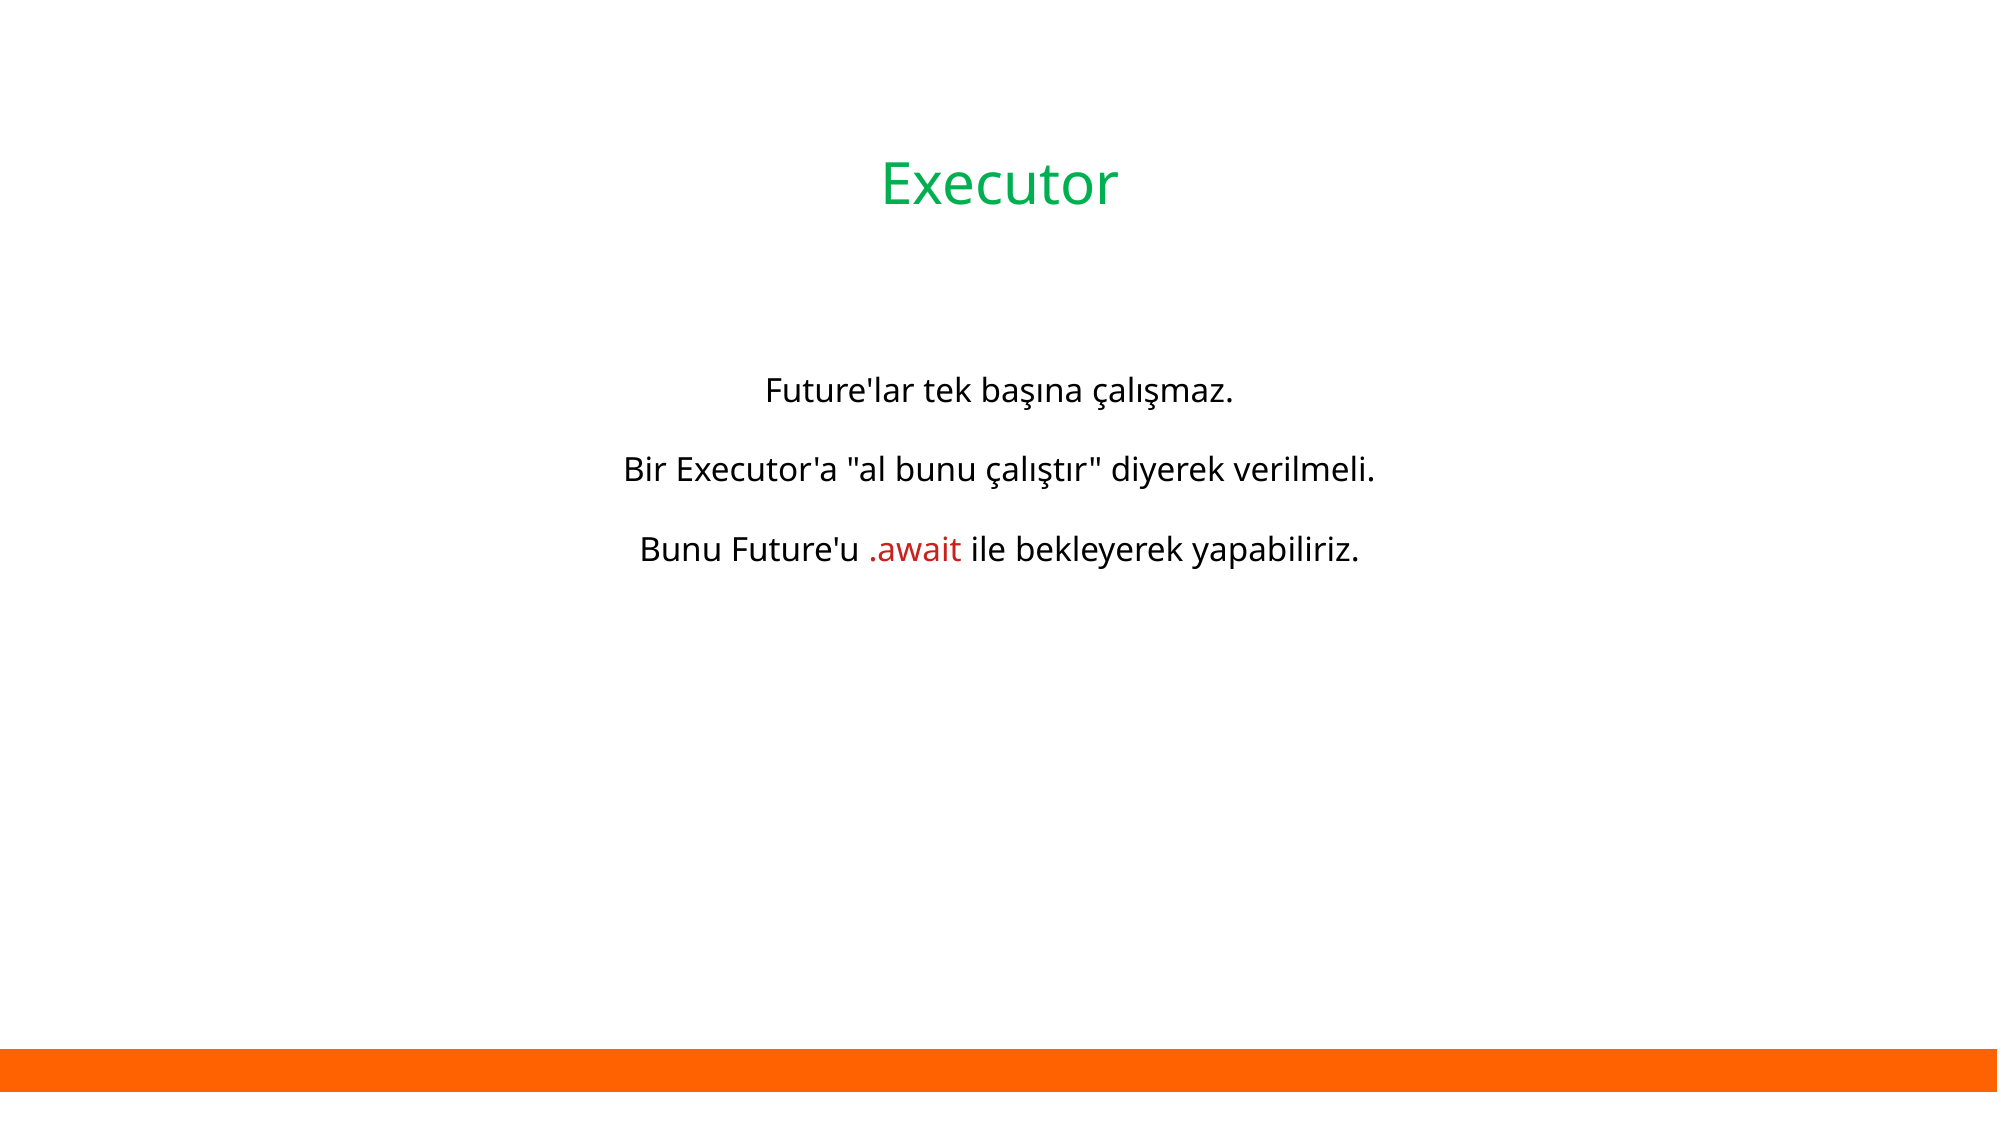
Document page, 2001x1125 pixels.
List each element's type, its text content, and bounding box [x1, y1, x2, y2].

text_box [0, 1049, 1997, 1092]
text_box Future'lar tek başına çalışmaz. Bir Executor'a "al bunu çalıştır" diyerek verilmeli. Bunu Future'u .await ile bekleyerek yapabiliriz. [451, 361, 1549, 643]
text_box Executor [420, 146, 1580, 237]
